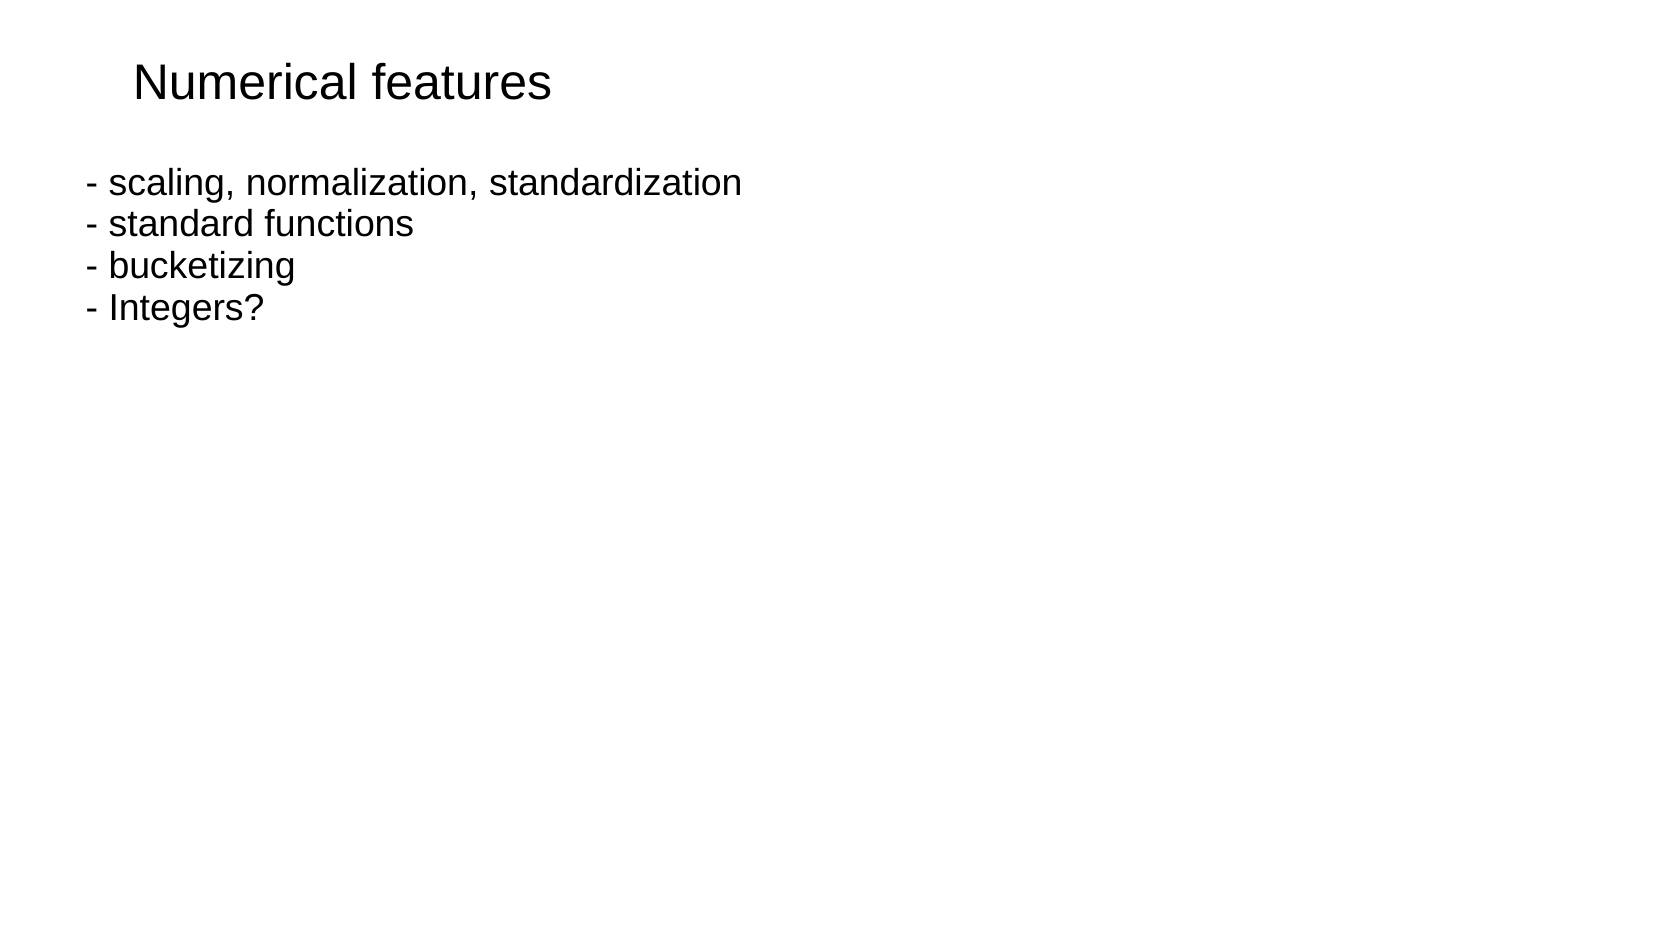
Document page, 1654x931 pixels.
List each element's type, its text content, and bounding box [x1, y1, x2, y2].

text_box - scaling, normalization, standardization - standard functions - bucketizing - Integers? [70, 153, 1359, 544]
text_box Numerical features [118, 47, 815, 153]
